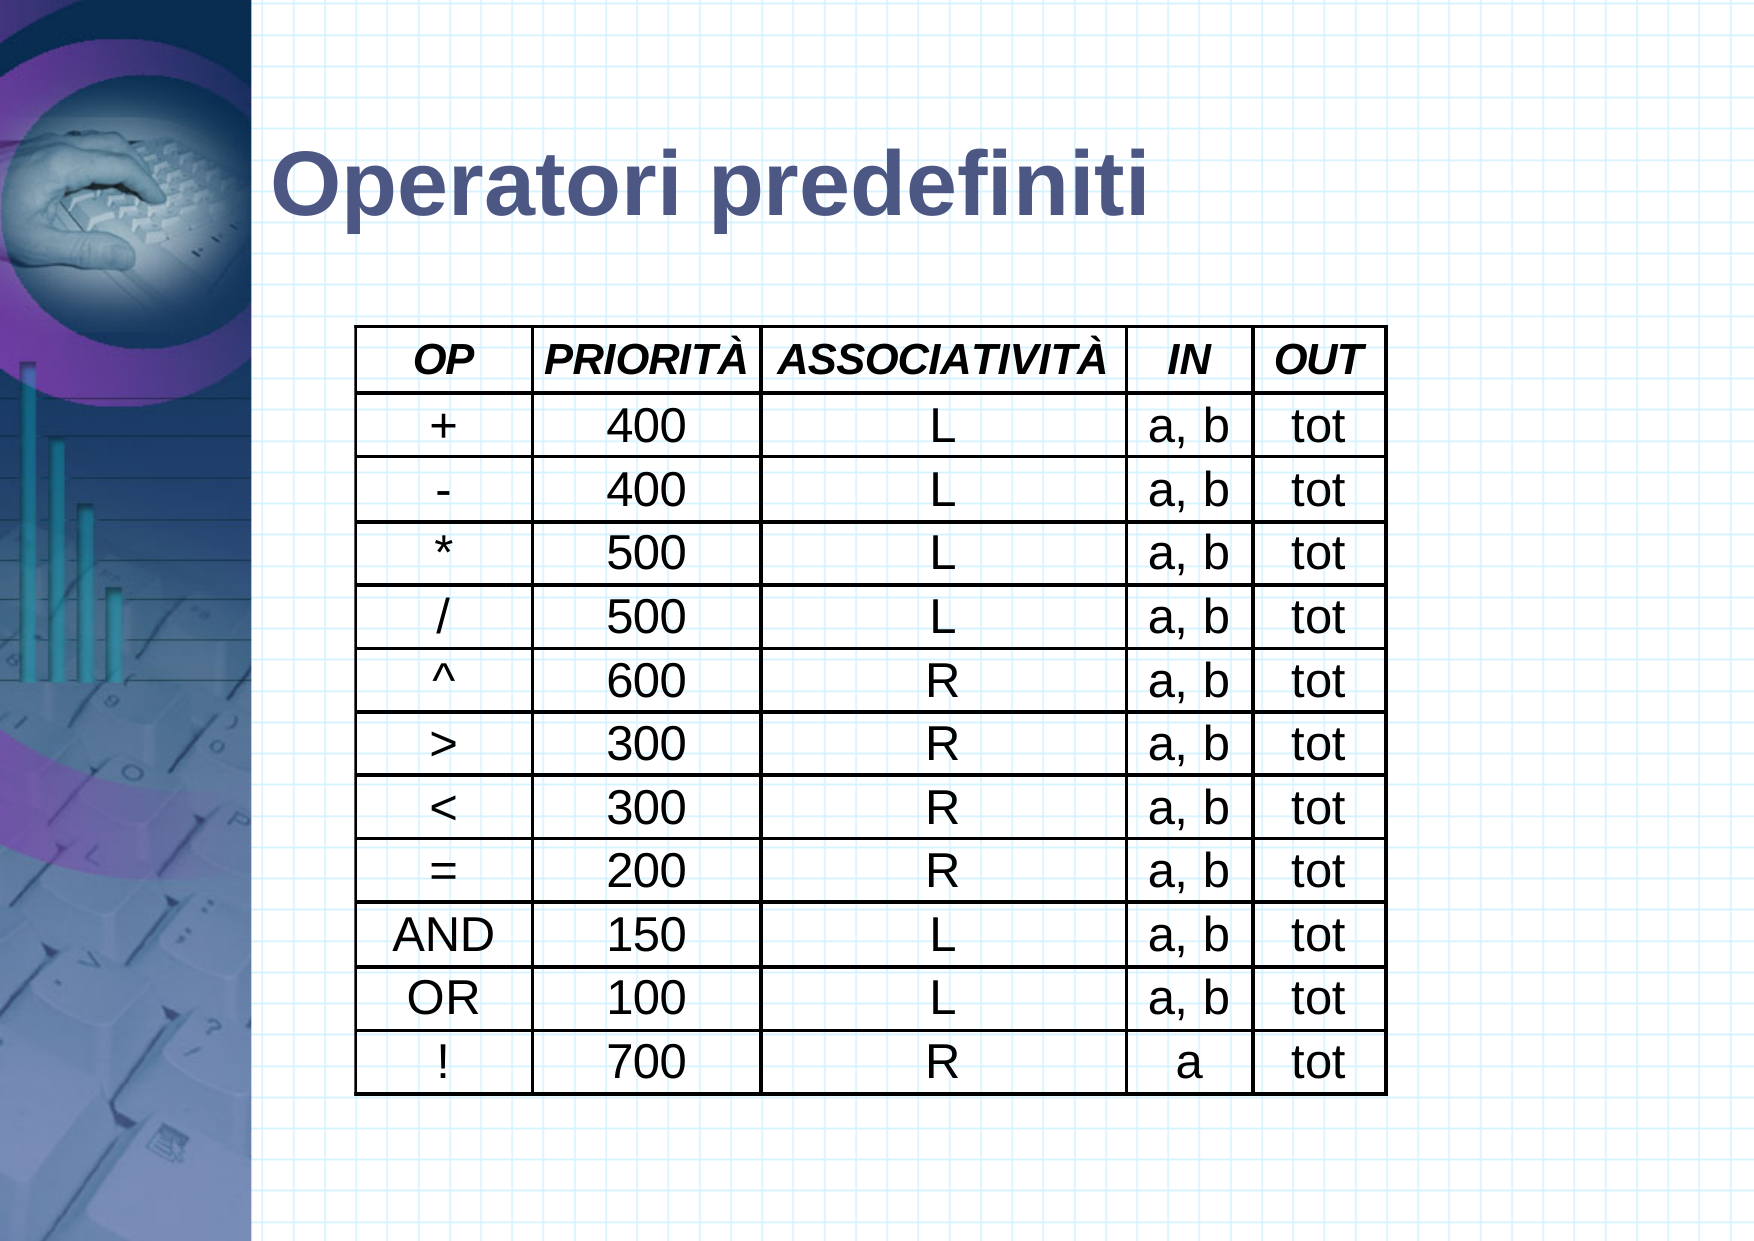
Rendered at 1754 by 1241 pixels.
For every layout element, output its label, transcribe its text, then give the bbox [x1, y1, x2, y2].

title Operatori predefiniti [270, 131, 1740, 235]
chart [354, 325, 1388, 1097]
picture [0, 0, 1754, 1241]
